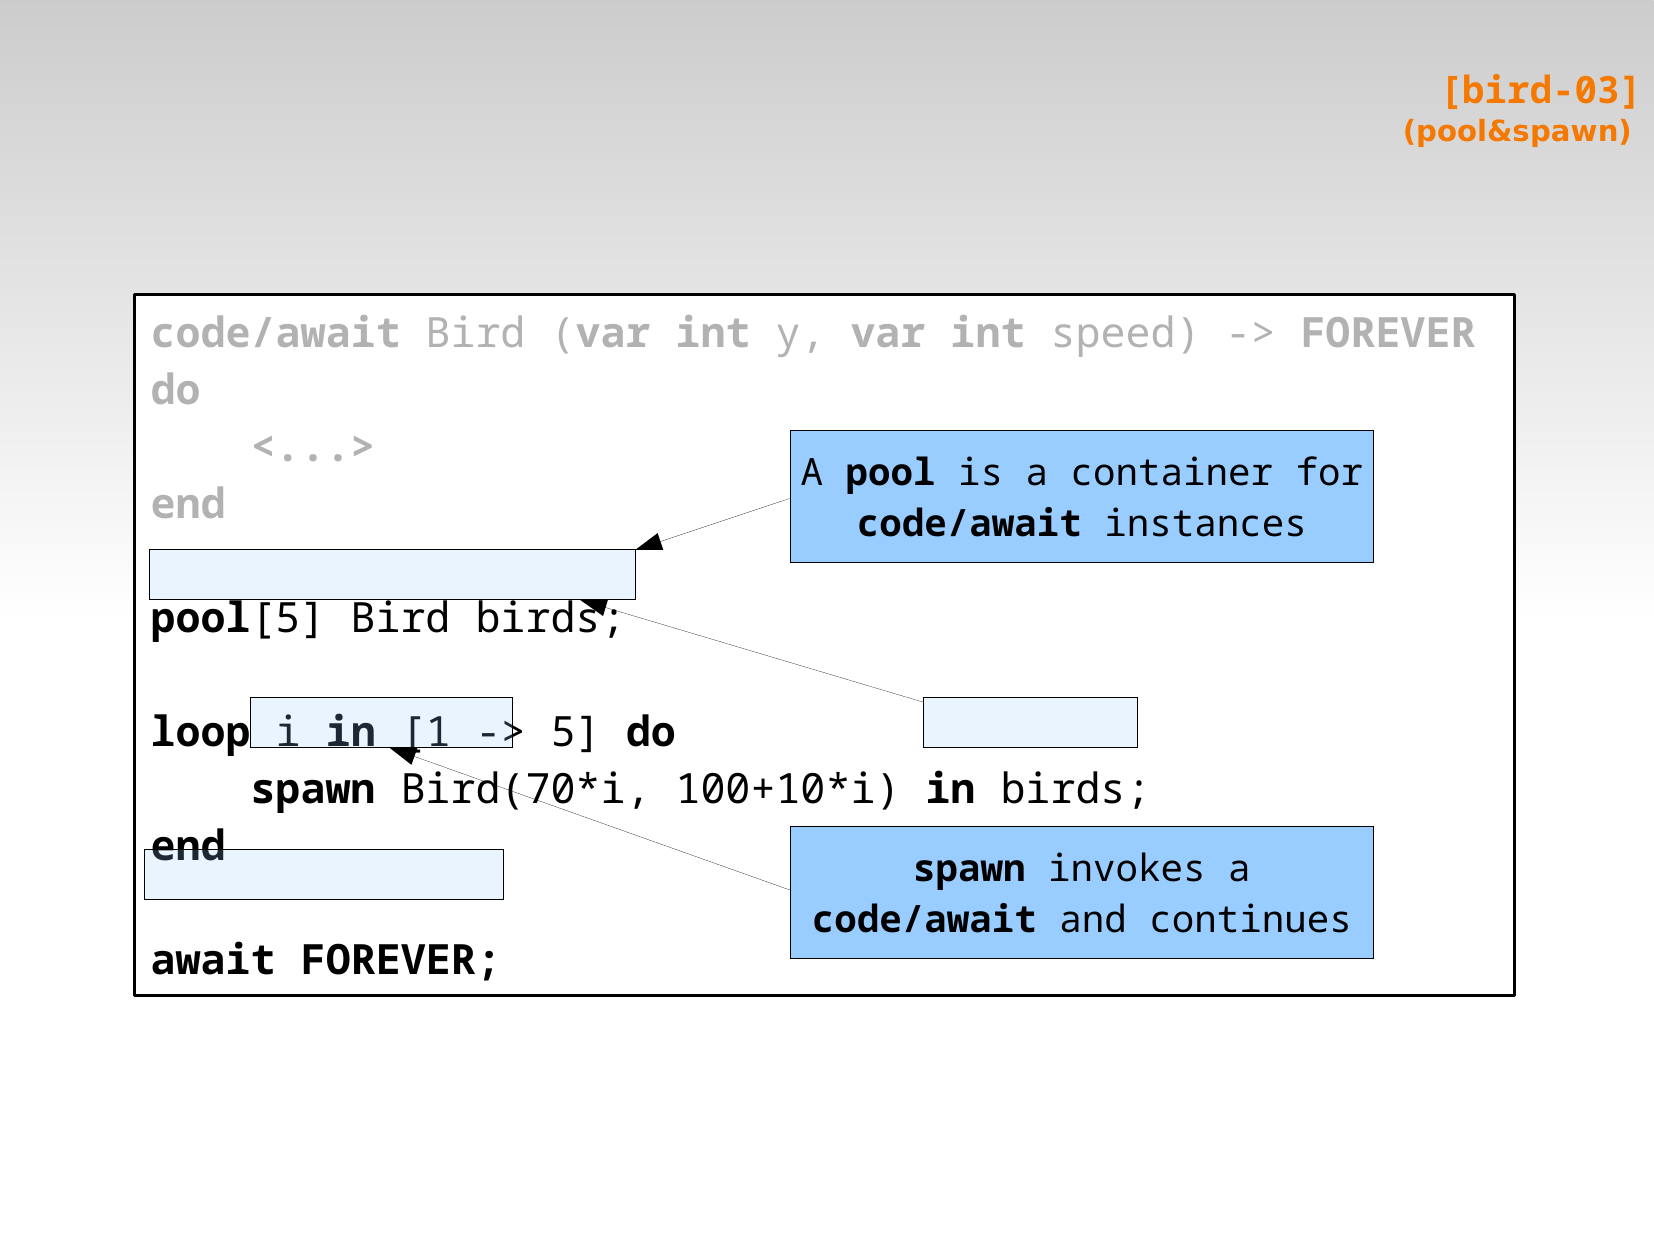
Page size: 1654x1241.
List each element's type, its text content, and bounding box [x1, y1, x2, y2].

text_box [250, 697, 513, 748]
title [bird-03] (pool&spawn) [153, 2, 1643, 210]
text_box [144, 849, 504, 900]
text_box code/await Bird (var int y, var int speed) -> FOREVER do <...> end pool[5] Bird birds; loop i in [1 -> 5] do spawn Bird(70*i, 100+10*i) in birds; end await FOREVER; [134, 294, 1515, 908]
text_box [923, 697, 1138, 748]
text_box spawn invokes a code/await and continues [790, 826, 1374, 959]
text_box [149, 549, 636, 600]
text_box A pool is a container for code/await instances [790, 430, 1374, 563]
